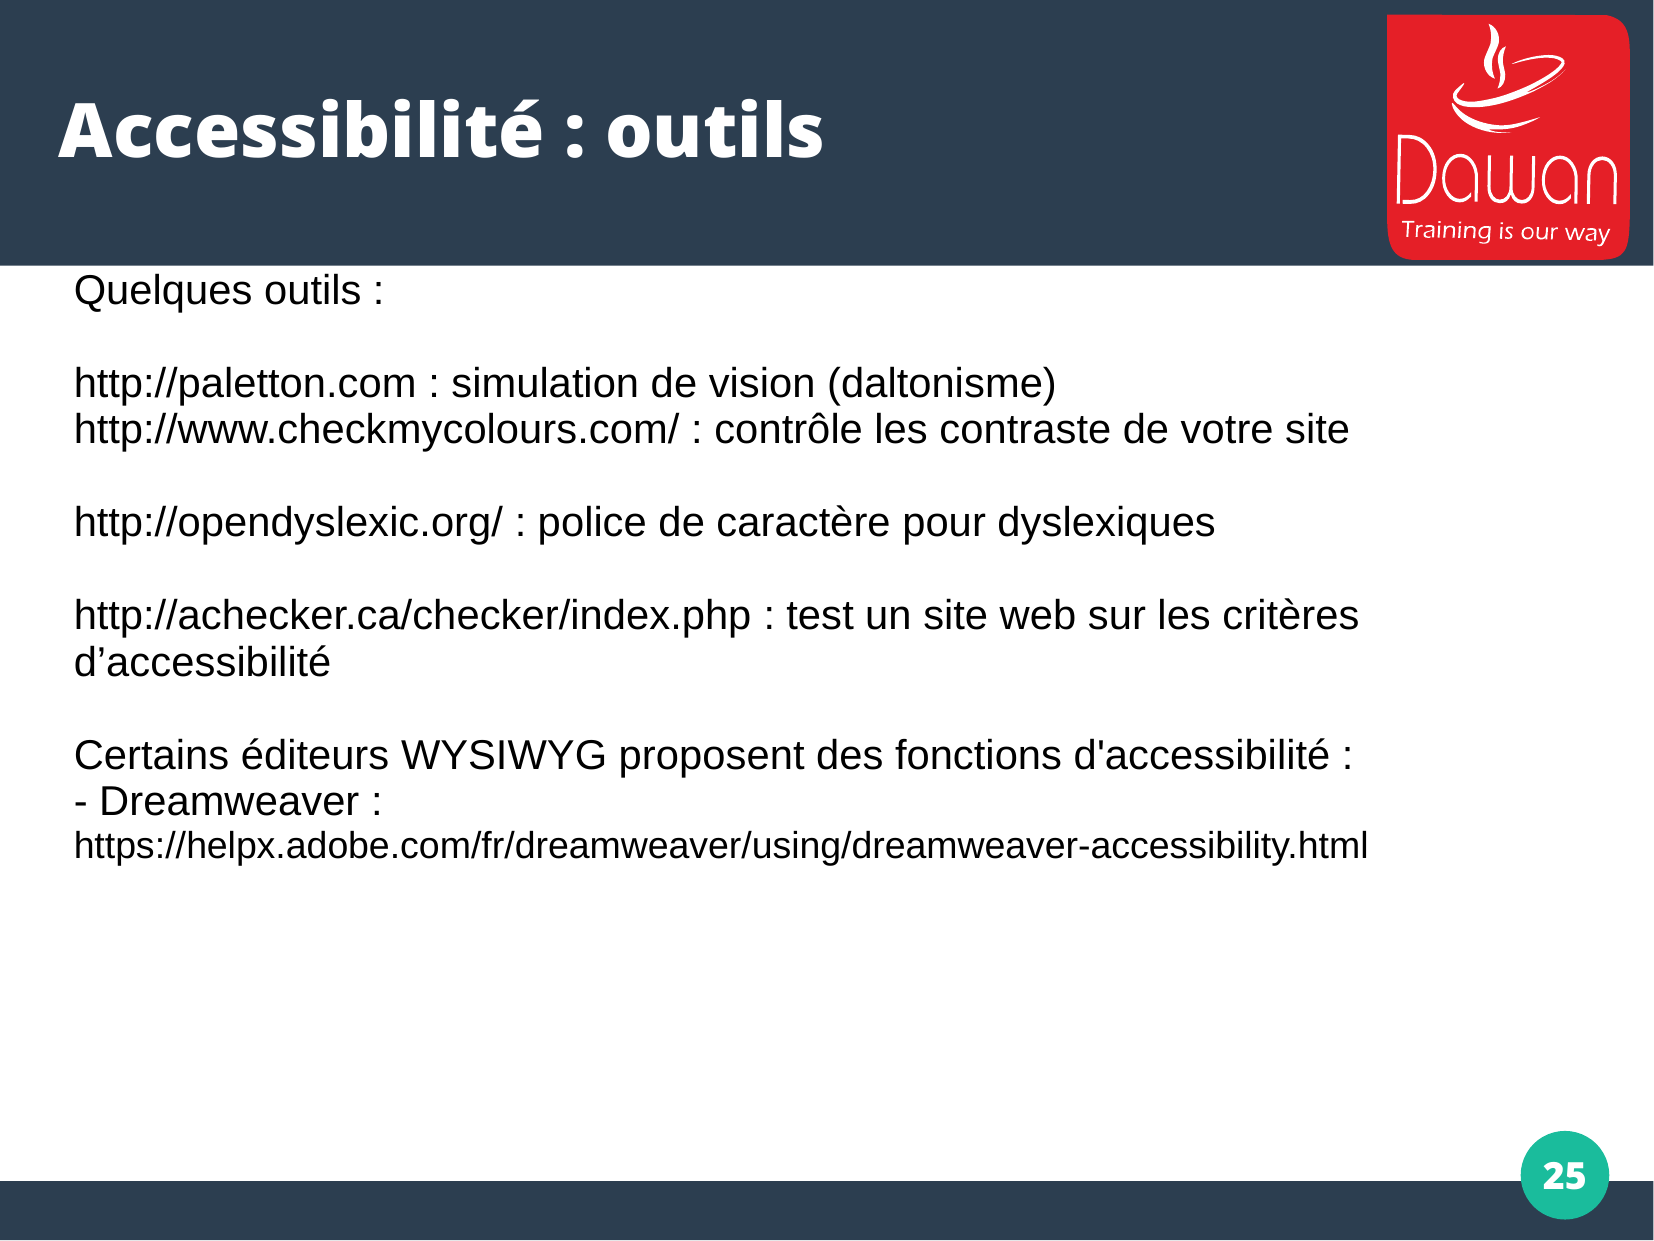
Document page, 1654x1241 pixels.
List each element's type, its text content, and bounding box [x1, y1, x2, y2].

picture [1387, 14, 1630, 260]
title Accessibilité : outils [59, 49, 1387, 207]
text_box Quelques outils : http://paletton.com : simulation de vision (daltonisme) http://www.checkmycolours.com/ : contrôle les contraste de votre site http://opendyslexic.org/ : police de caractère pour dyslexiques http://achecker.ca/checker/index.php : test un site web sur les critères d’accessibilité Certains éditeurs WYSIWYG proposent des fonctions d'accessibilité : - Dreamweaver : https://helpx.adobe.com/fr/dreamweaver/using/dreamweaver-accessibility.html [59, 259, 1565, 1087]
